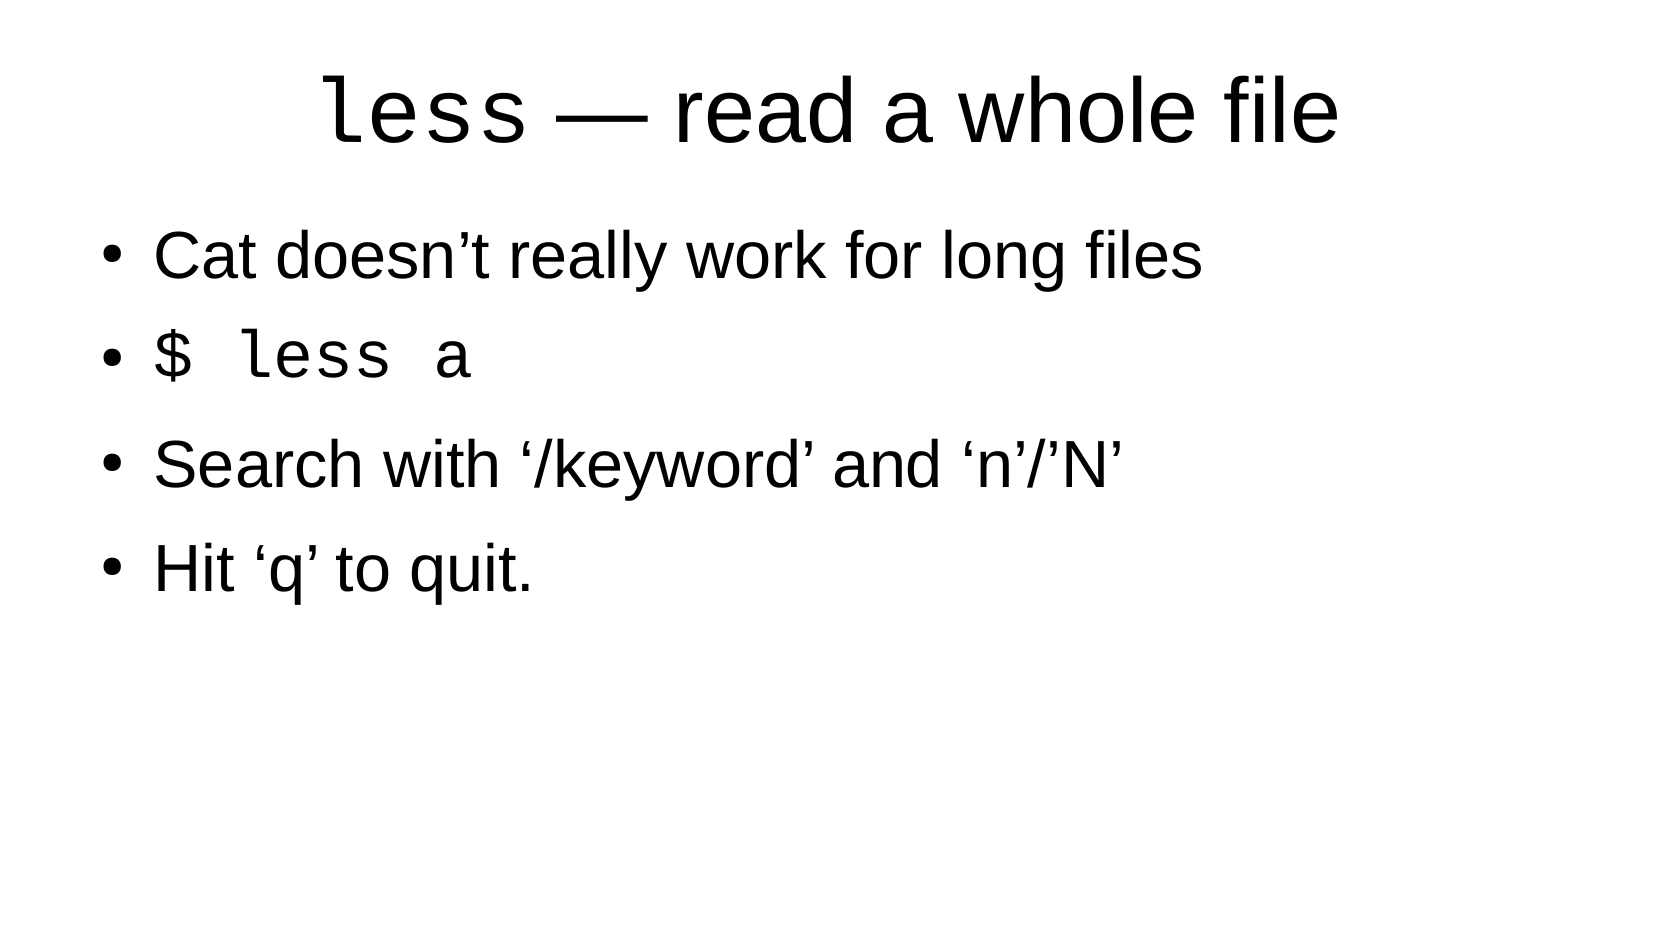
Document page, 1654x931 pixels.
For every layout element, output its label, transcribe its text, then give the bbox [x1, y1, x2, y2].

title less — read a whole file [82, 37, 1571, 193]
list Cat doesn’t really work for long files $ less a Search with ‘/keyword’ and ‘n’/’N’ Hit ‘q’ to quit. [82, 217, 1571, 758]
